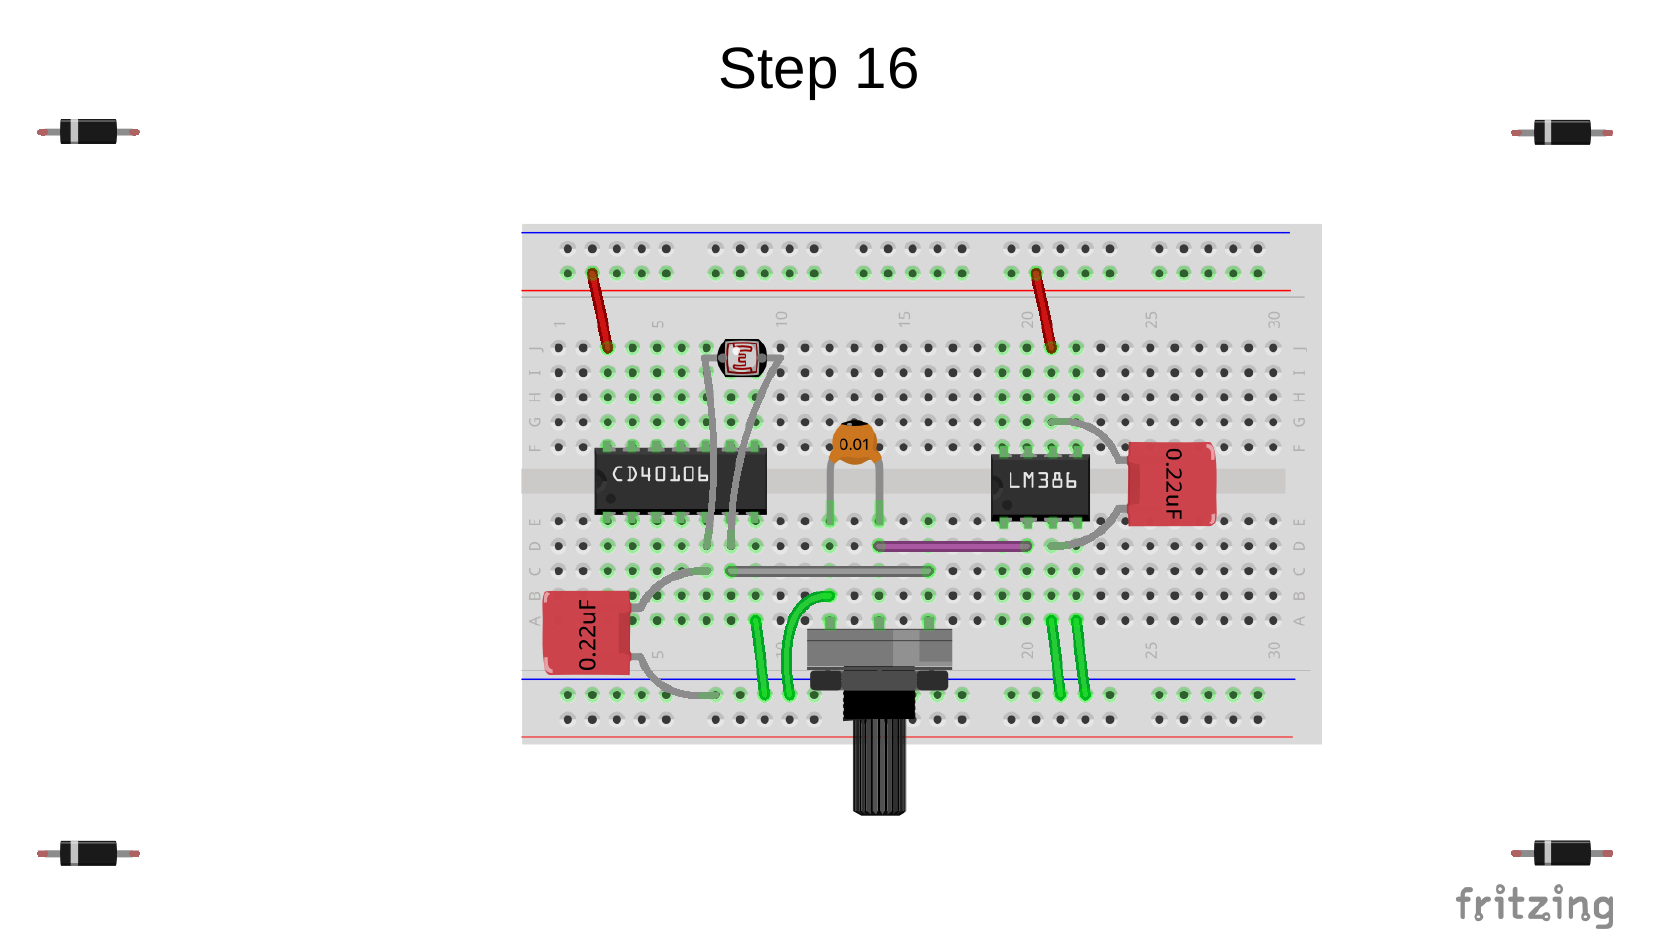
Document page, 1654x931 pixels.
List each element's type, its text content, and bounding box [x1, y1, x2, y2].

picture [37, 119, 1613, 929]
title Step 16 [79, 31, 1561, 104]
